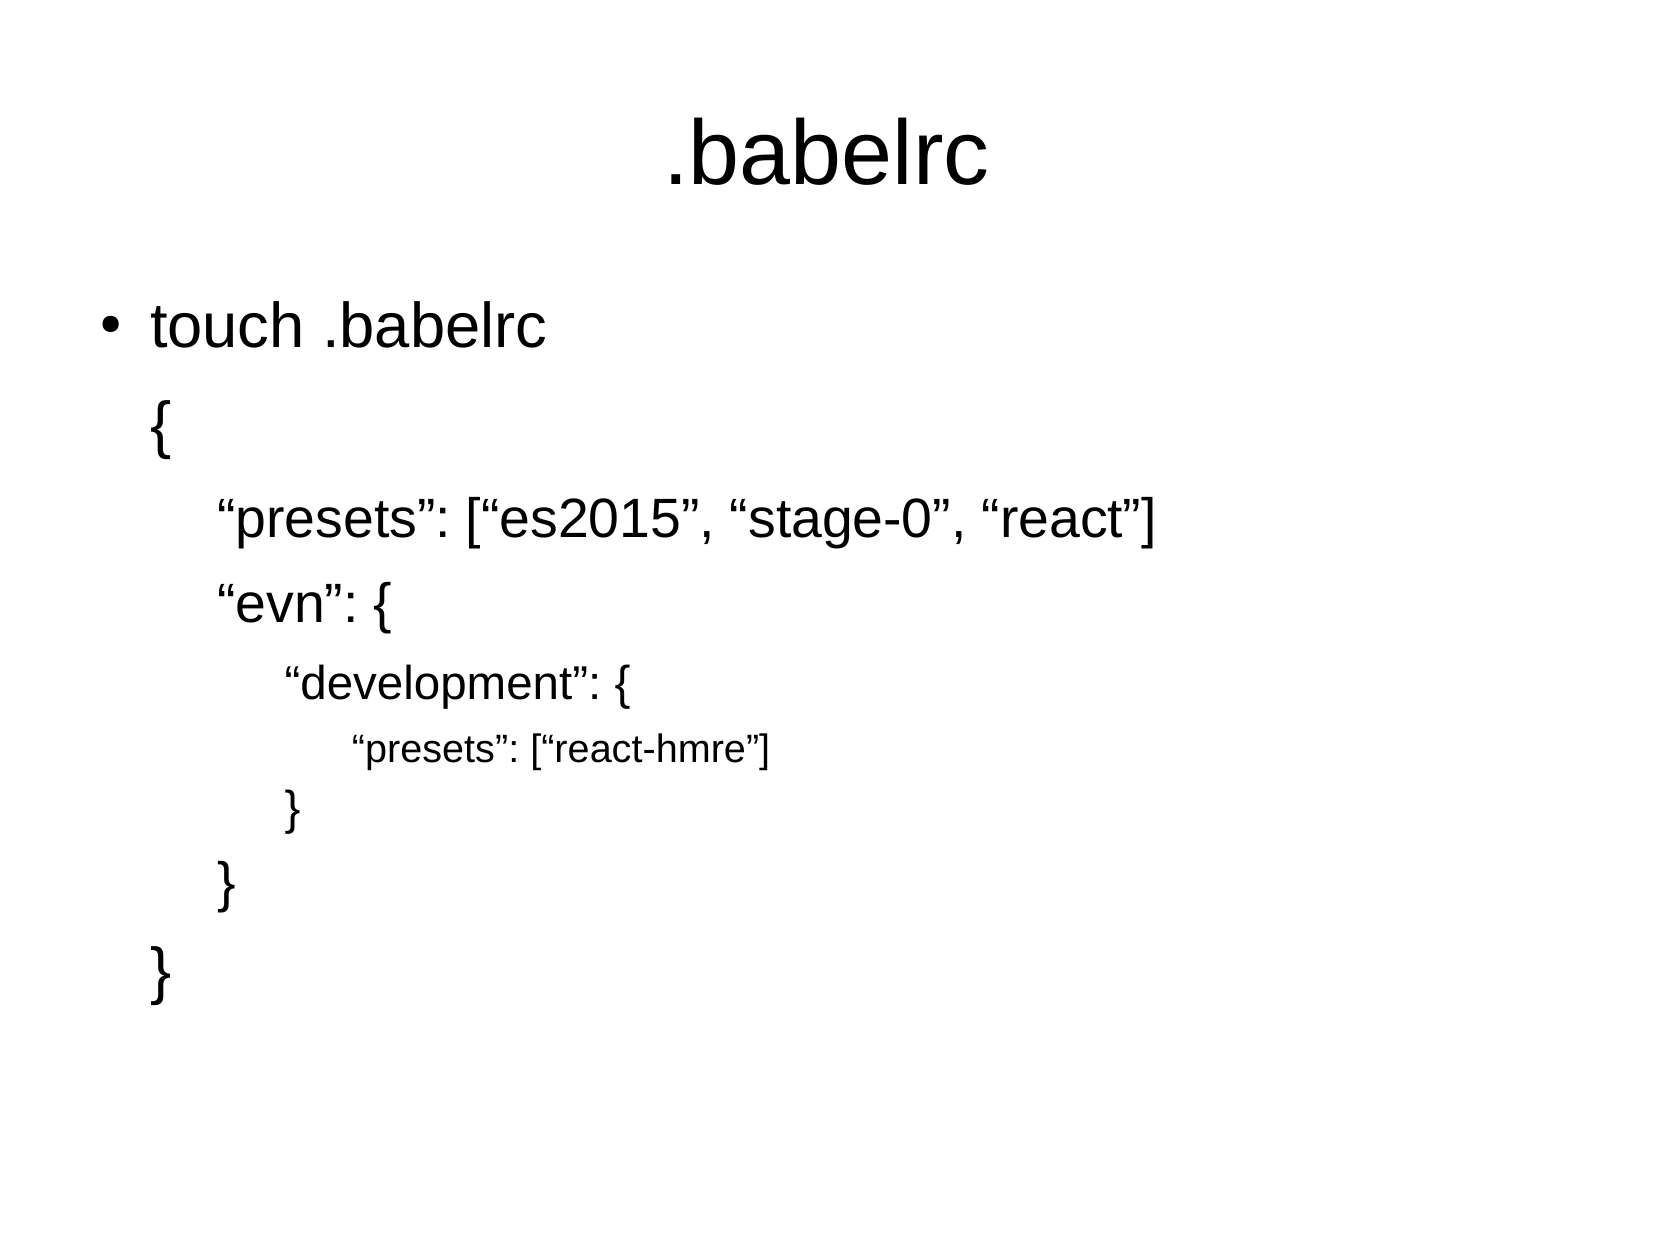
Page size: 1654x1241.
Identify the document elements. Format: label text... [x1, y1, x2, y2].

list touch .babelrc { “presets”: [“es2015”, “stage-0”, “react”] “evn”: { “development”: { “presets”: [“react-hmre”] } } } [82, 290, 1571, 1010]
title .babelrc [82, 49, 1571, 257]
